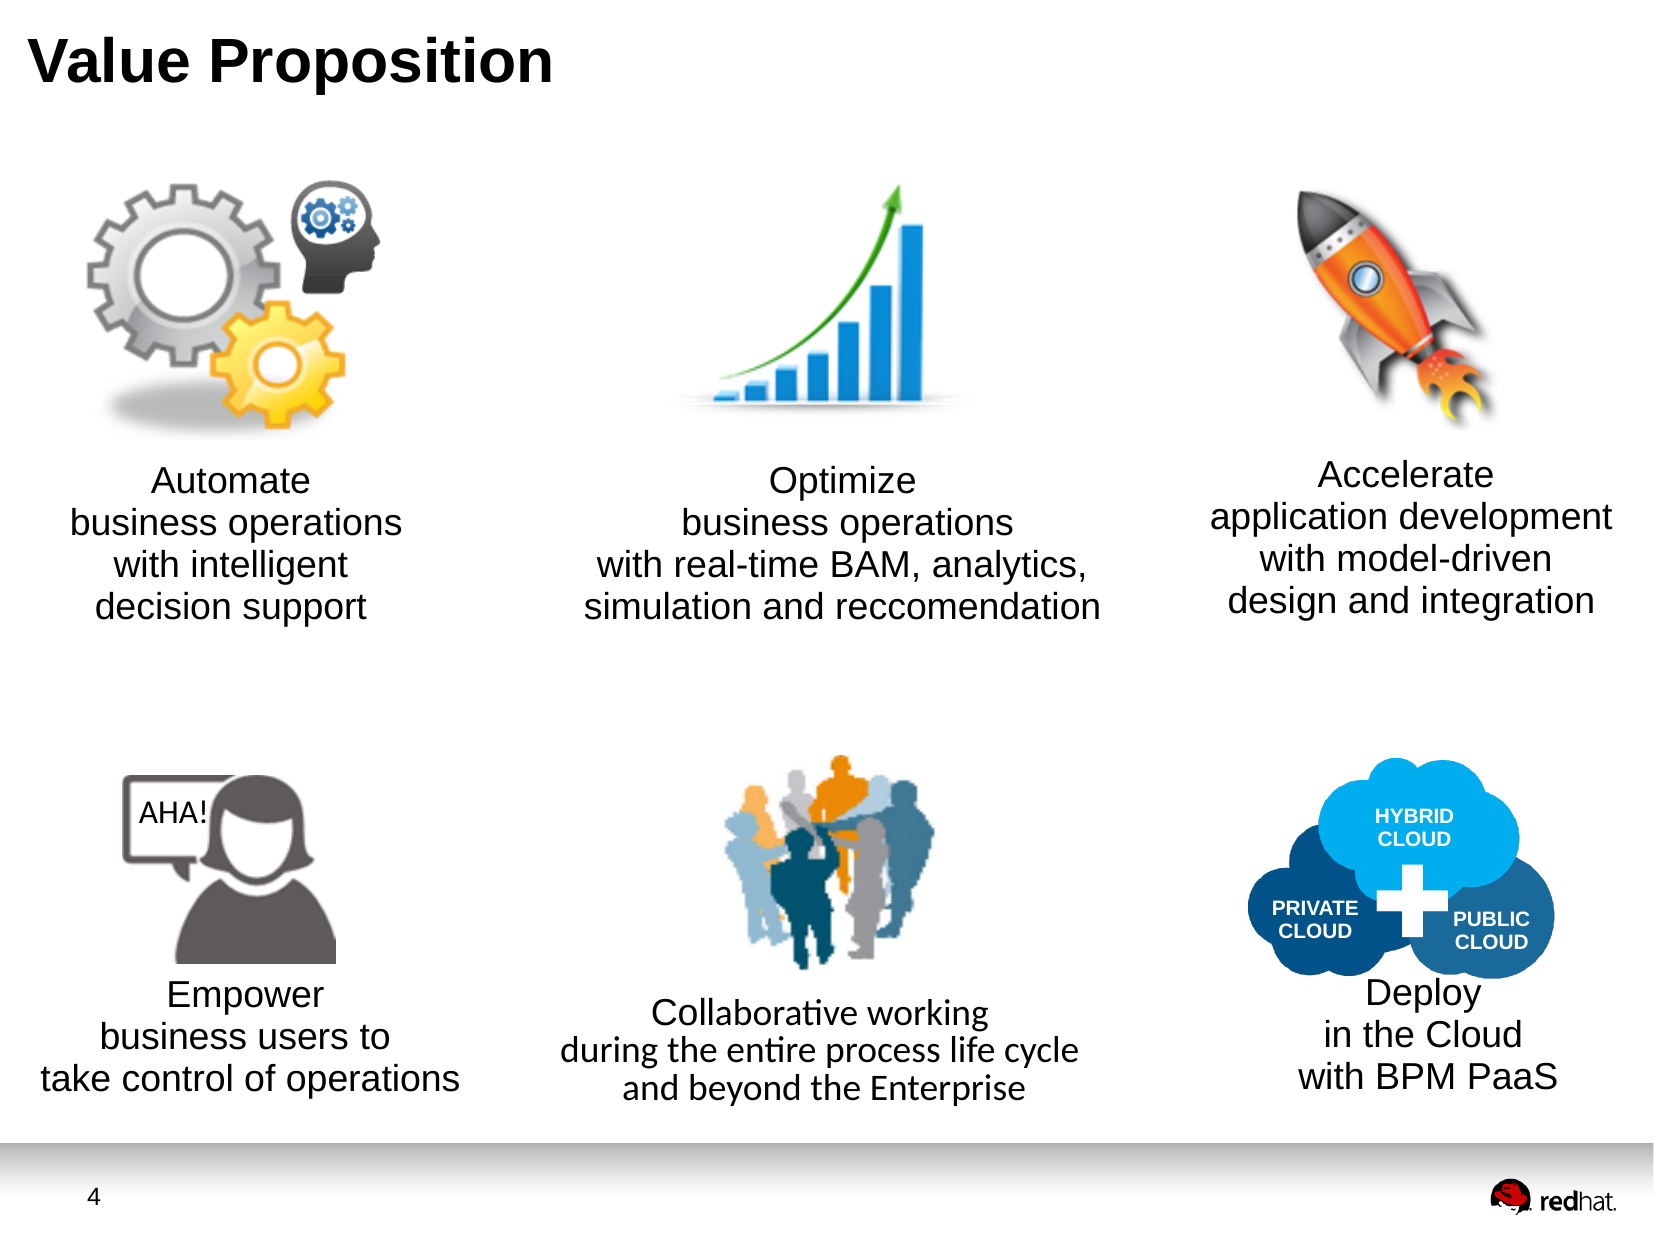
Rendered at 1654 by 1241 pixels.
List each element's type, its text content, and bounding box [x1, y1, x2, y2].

picture [1282, 179, 1513, 430]
text_box Accelerate application development with model-driven design and integration [1195, 446, 1630, 630]
text_box Collaborative working during the entire process life cycle and beyond the Enterprise [545, 983, 1104, 1136]
picture [1246, 756, 1555, 900]
text_box Deploy in the Cloud with BPM PaaS [1283, 964, 1574, 1147]
text_box HYBRID CLOUD [1327, 796, 1502, 859]
text_box Automate business operations with intelligent decision support [55, 452, 419, 677]
picture [723, 755, 938, 973]
text_box Empower business users to take control of operations [25, 965, 477, 1149]
text_box Optimize business operations with real-time BAM, analytics, simulation and reccomendation [568, 452, 1129, 677]
text_box PRIVATE CLOUD [1227, 889, 1403, 951]
text_box AHA! [124, 791, 225, 847]
picture [122, 775, 336, 964]
picture [78, 175, 388, 440]
picture [0, 1143, 1654, 1241]
picture [665, 184, 976, 418]
picture [1246, 865, 1555, 980]
text_box PUBLIC CLOUD [1404, 900, 1580, 962]
title Value Proposition [27, 5, 1516, 117]
